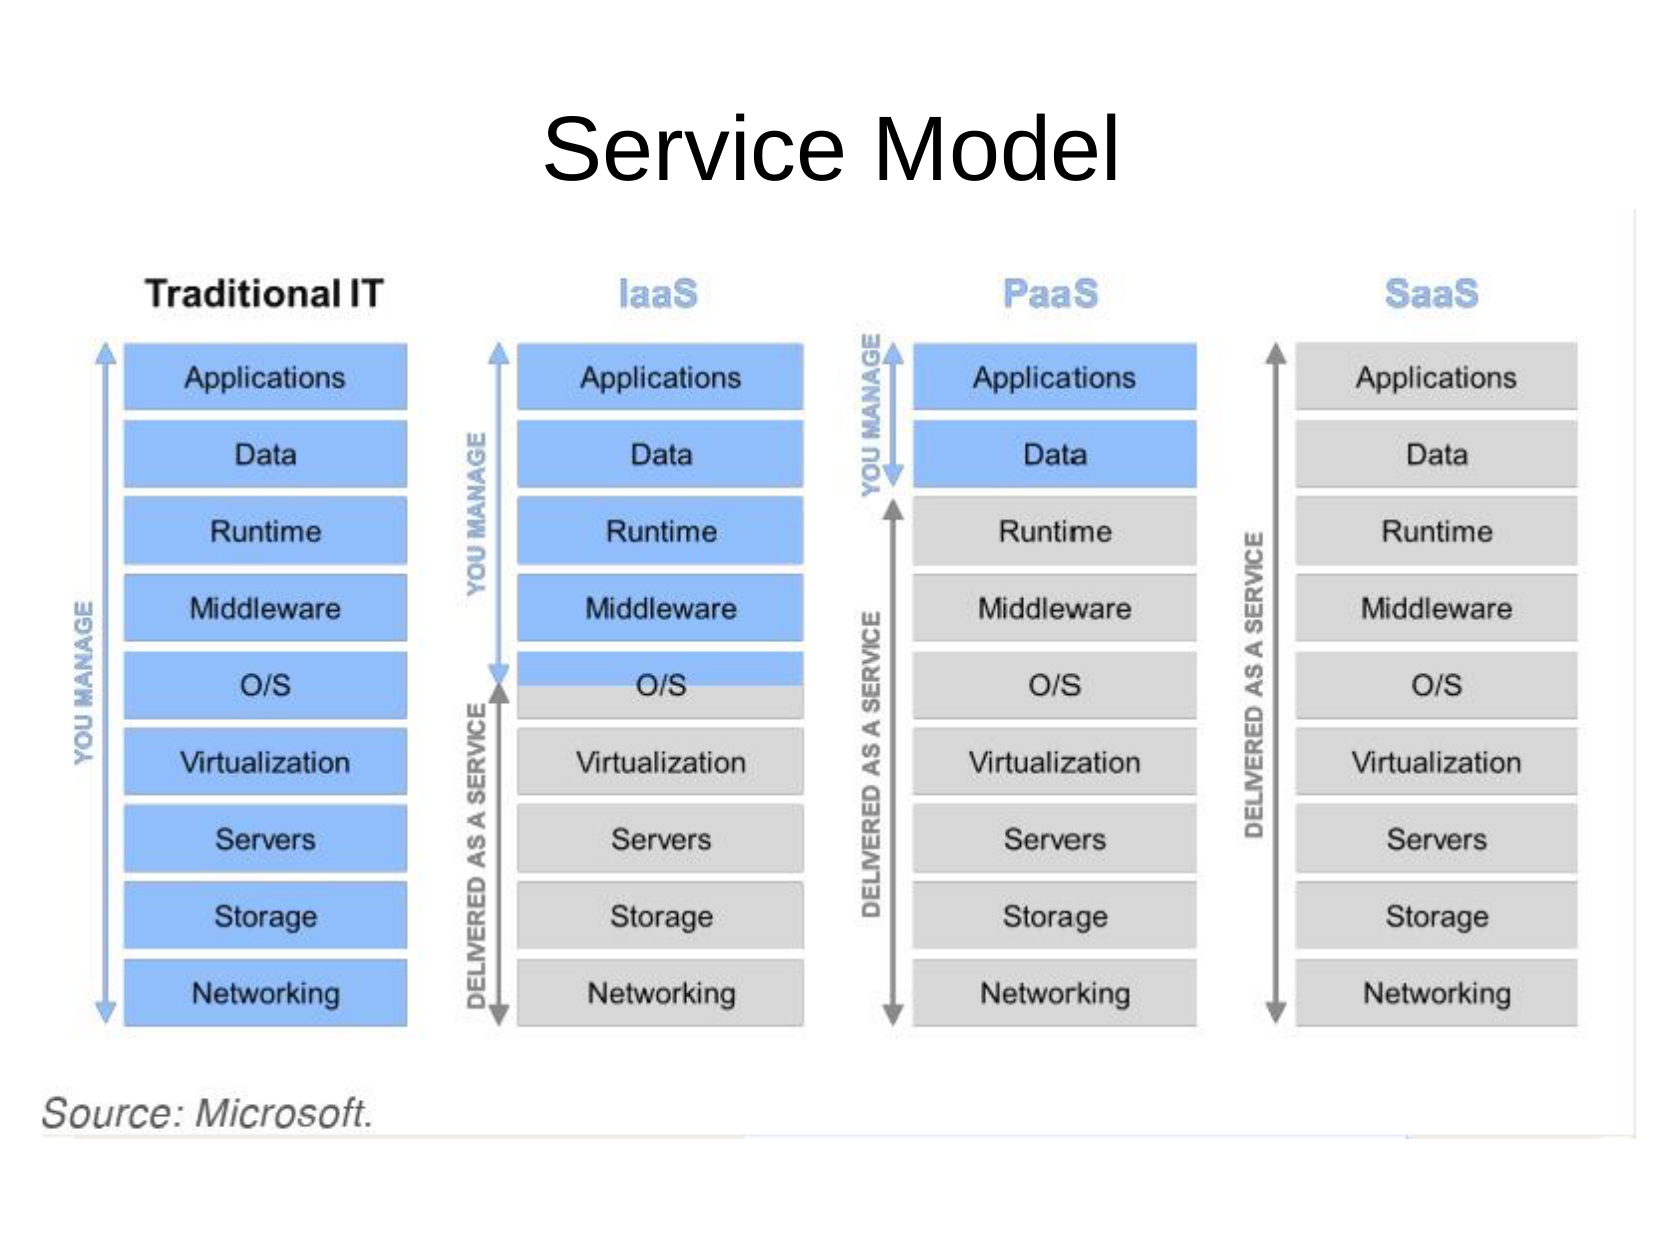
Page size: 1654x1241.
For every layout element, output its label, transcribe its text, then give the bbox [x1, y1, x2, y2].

title Service Model [450, 63, 1216, 226]
picture [41, 210, 1636, 1139]
